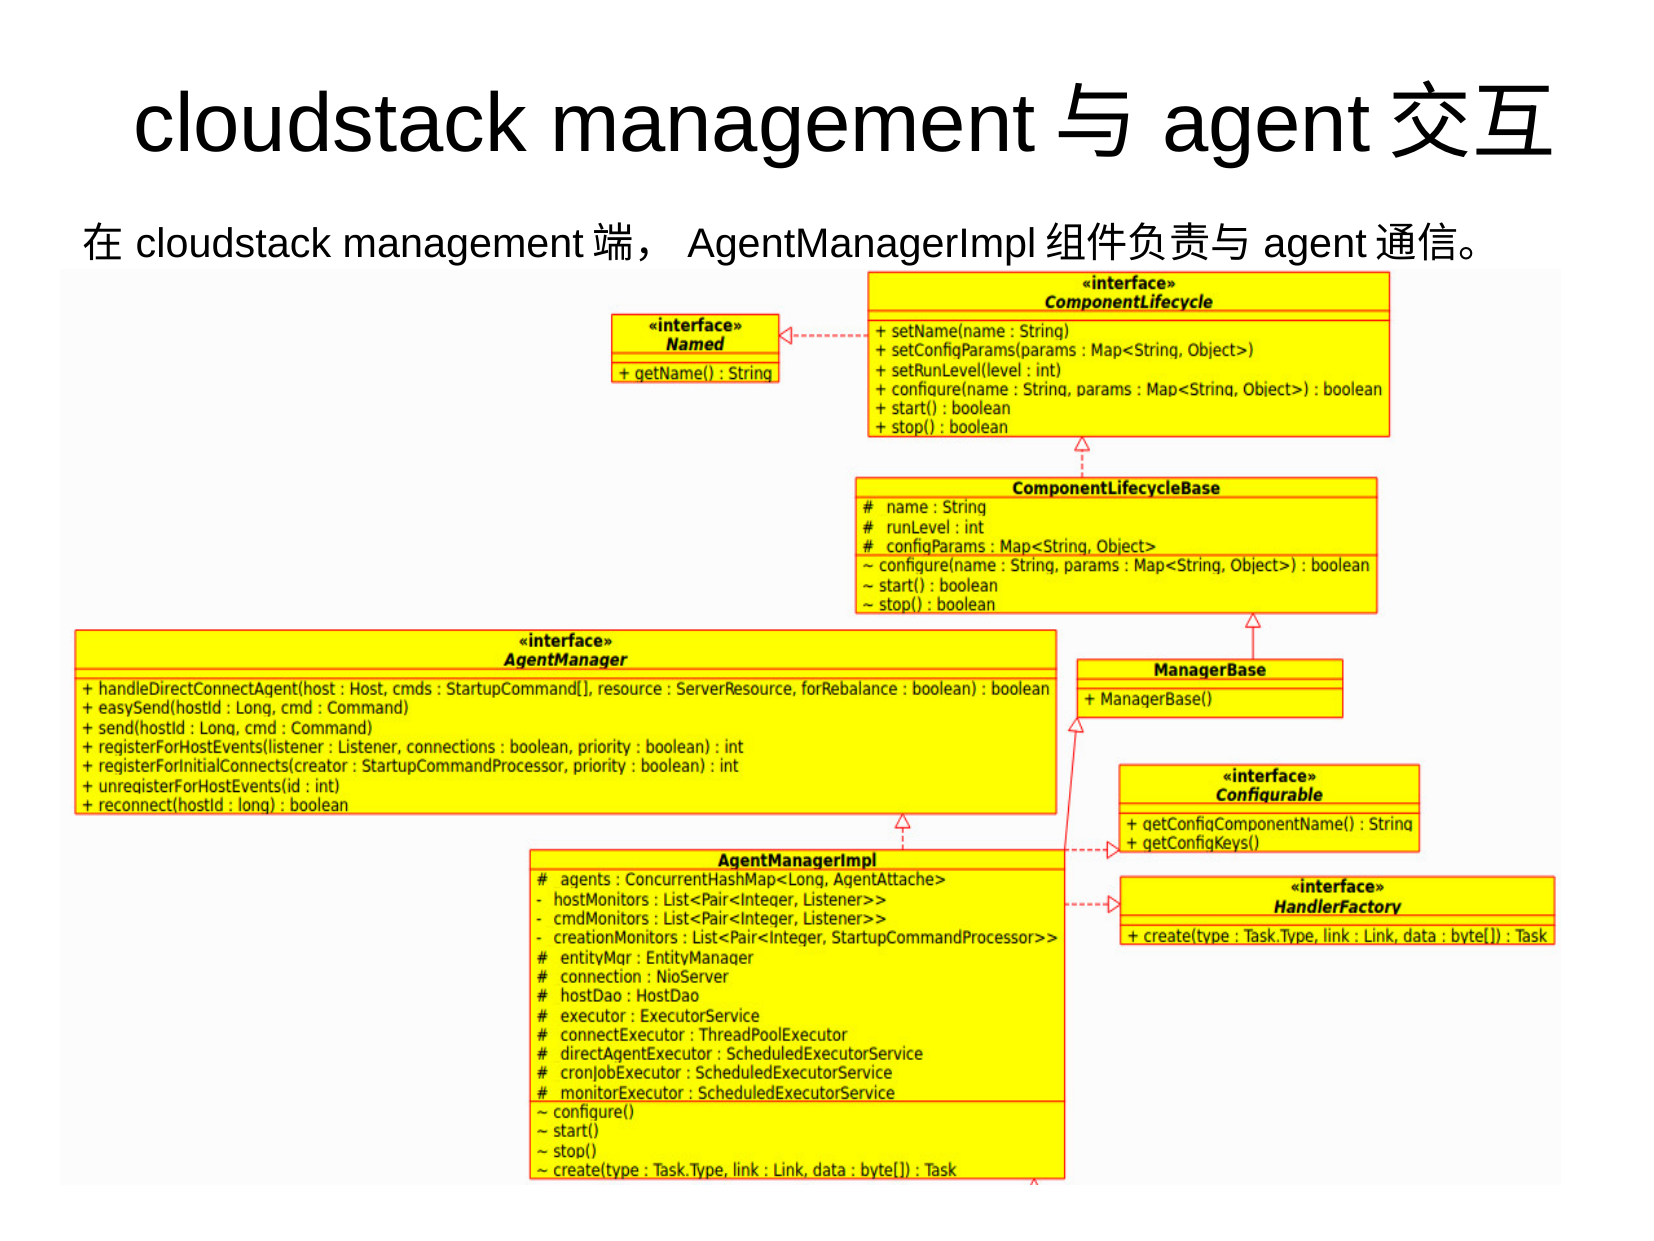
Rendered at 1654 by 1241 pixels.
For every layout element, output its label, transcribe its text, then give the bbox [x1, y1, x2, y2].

list 在cloudstack management端，AgentManagerImpl组件负责与agent通信。 [82, 210, 1571, 271]
title cloudstack management与agent交互 [82, 49, 1571, 181]
picture [60, 269, 1561, 1186]
